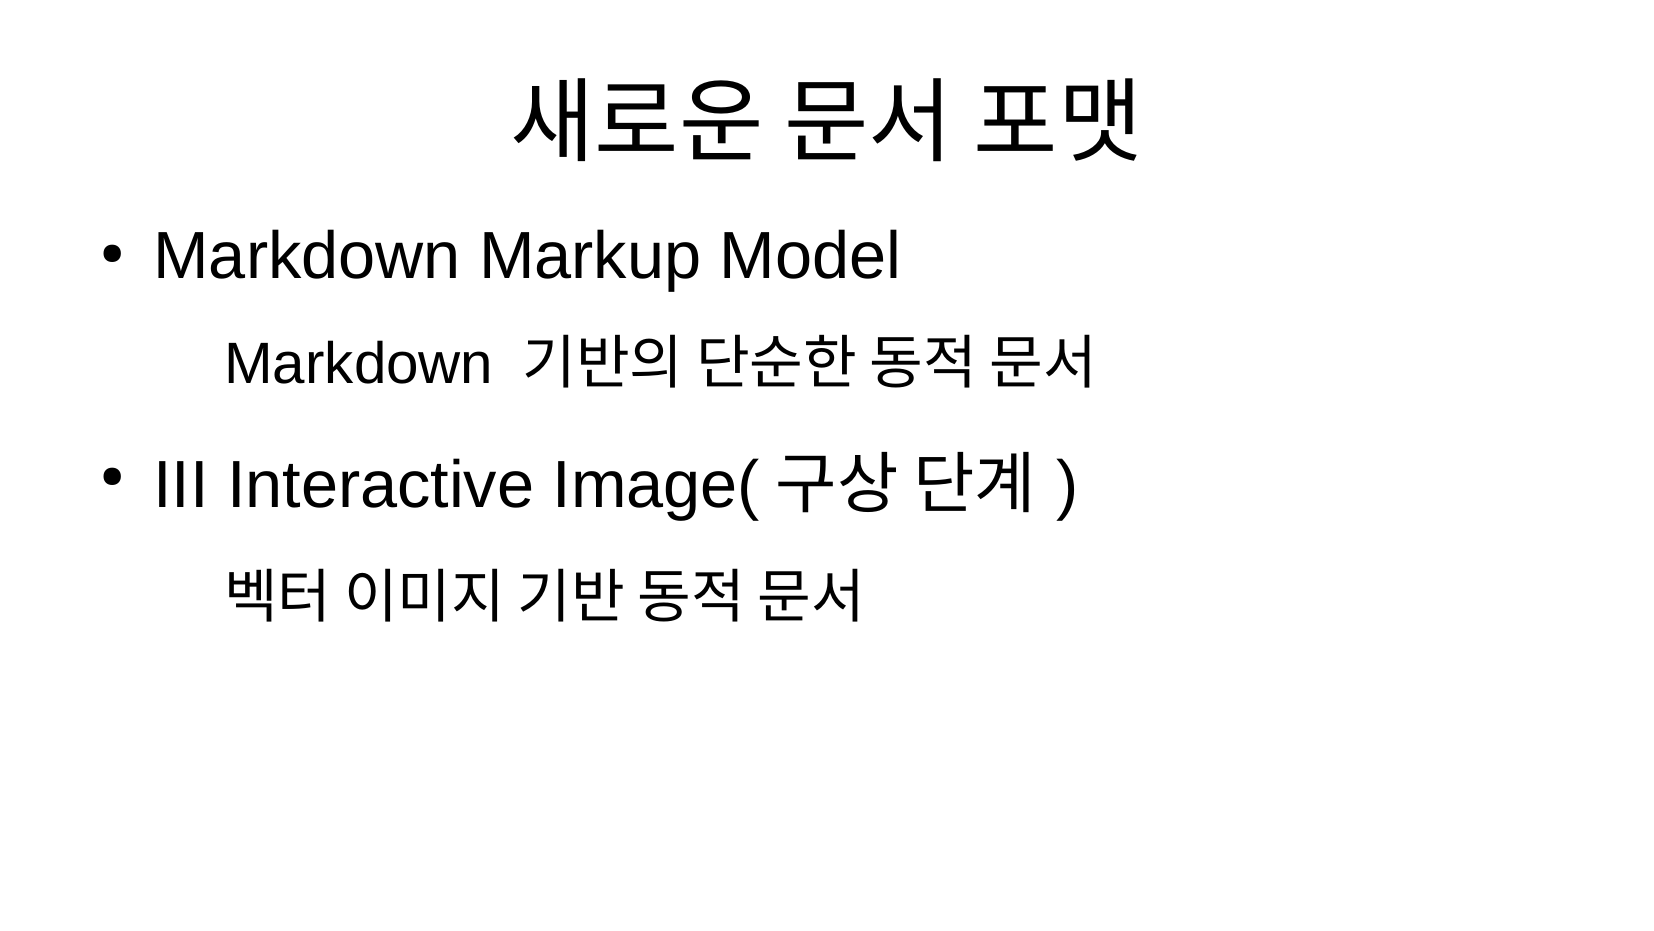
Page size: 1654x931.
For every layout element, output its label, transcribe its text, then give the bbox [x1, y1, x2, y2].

title 새로운 문서 포맷 [82, 37, 1571, 193]
list Markdown Markup Model Markdown 기반의 단순한 동적 문서 III Interactive Image(구상 단계) 벡터 이미지 기반 동적 문서 [82, 217, 1571, 758]
